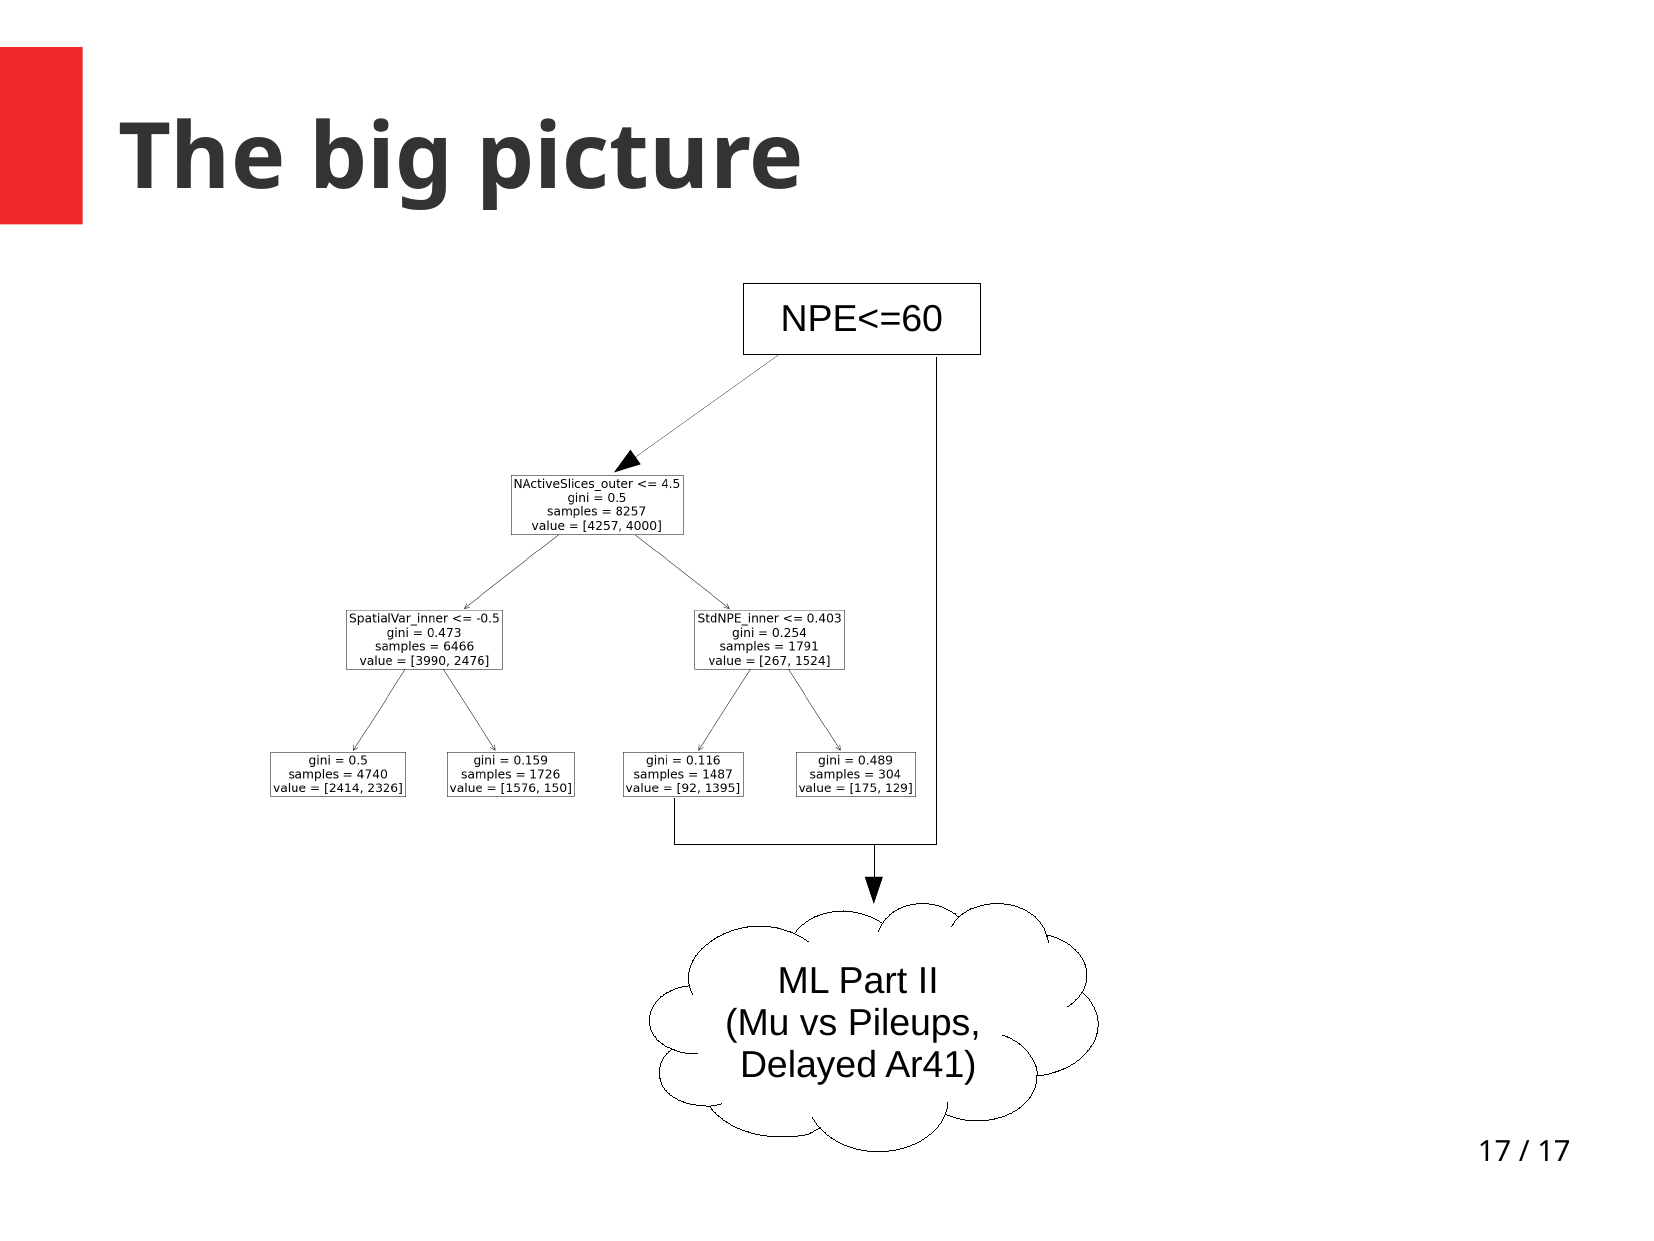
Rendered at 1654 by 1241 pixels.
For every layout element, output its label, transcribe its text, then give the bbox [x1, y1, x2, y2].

text_box ML Part II (Mu vs Pileups, Delayed Ar41) [649, 903, 1099, 1152]
picture [248, 434, 936, 845]
title The big picture [118, 49, 1571, 257]
picture [937, 434, 945, 845]
text_box NPE<=60 [743, 283, 981, 355]
